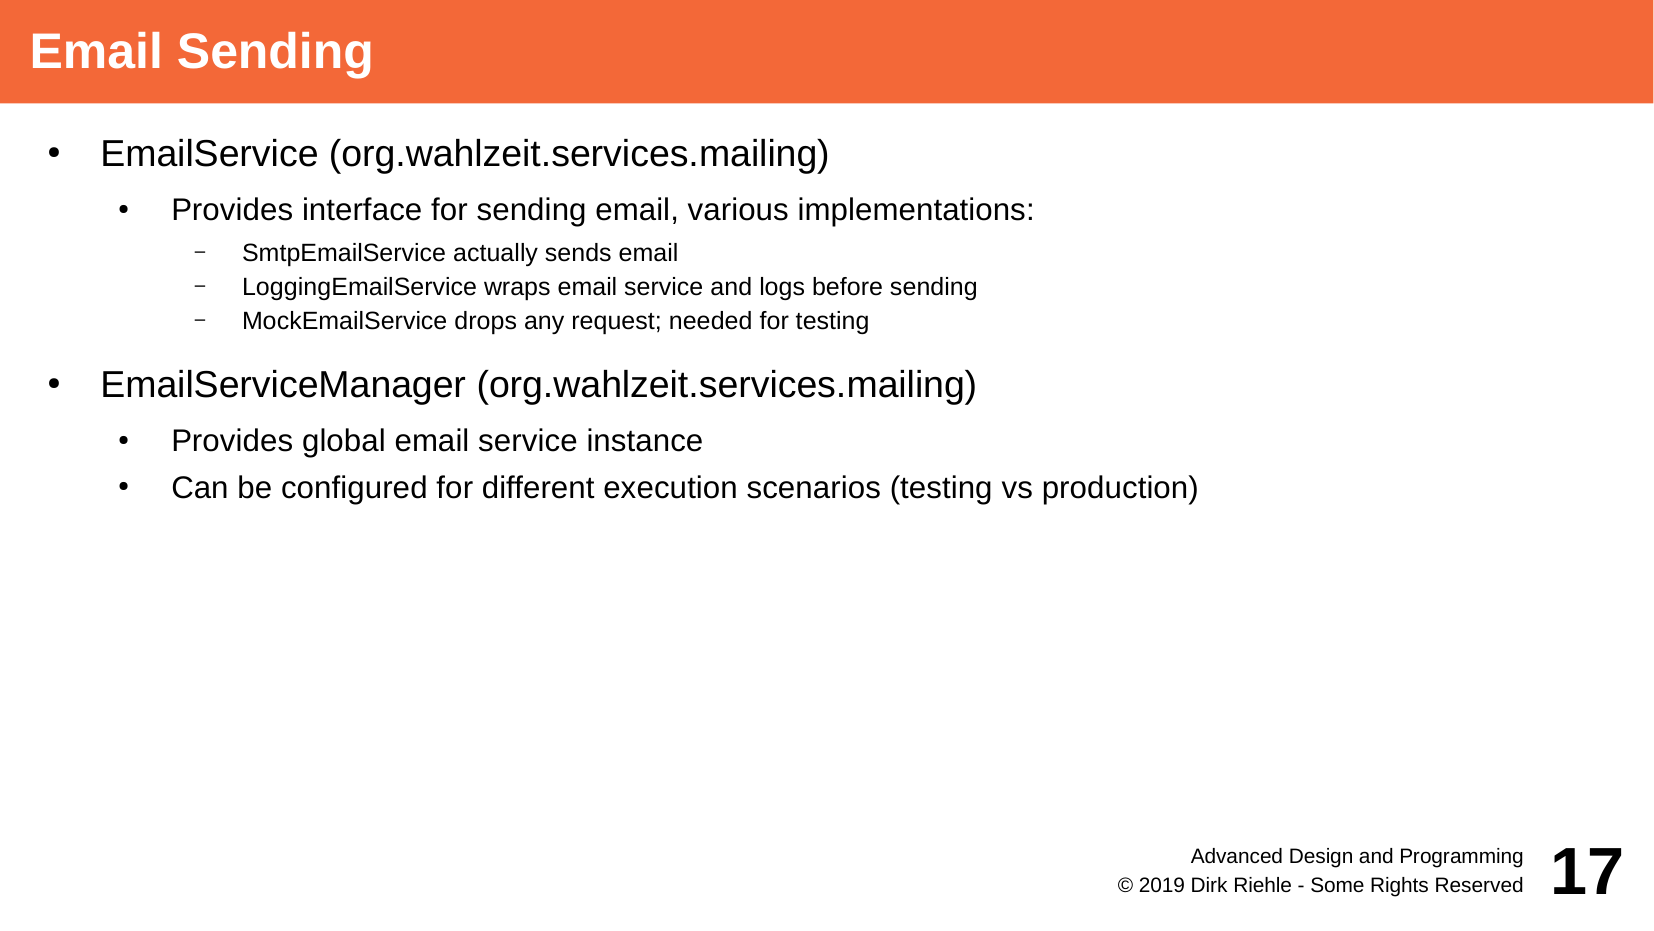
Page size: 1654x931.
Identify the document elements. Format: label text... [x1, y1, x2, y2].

title Email Sending [0, 0, 1654, 104]
list EmailService (org.wahlzeit.services.mailing) Provides interface for sending email, various implementations: SmtpEmailService actually sends email LoggingEmailService wraps email service and logs before sending MockEmailService drops any request; needed for testing EmailServiceManager (org.wahlzeit.services.mailing) Provides global email service instance Can be configured for different execution scenarios (testing vs production) [29, 132, 1625, 813]
